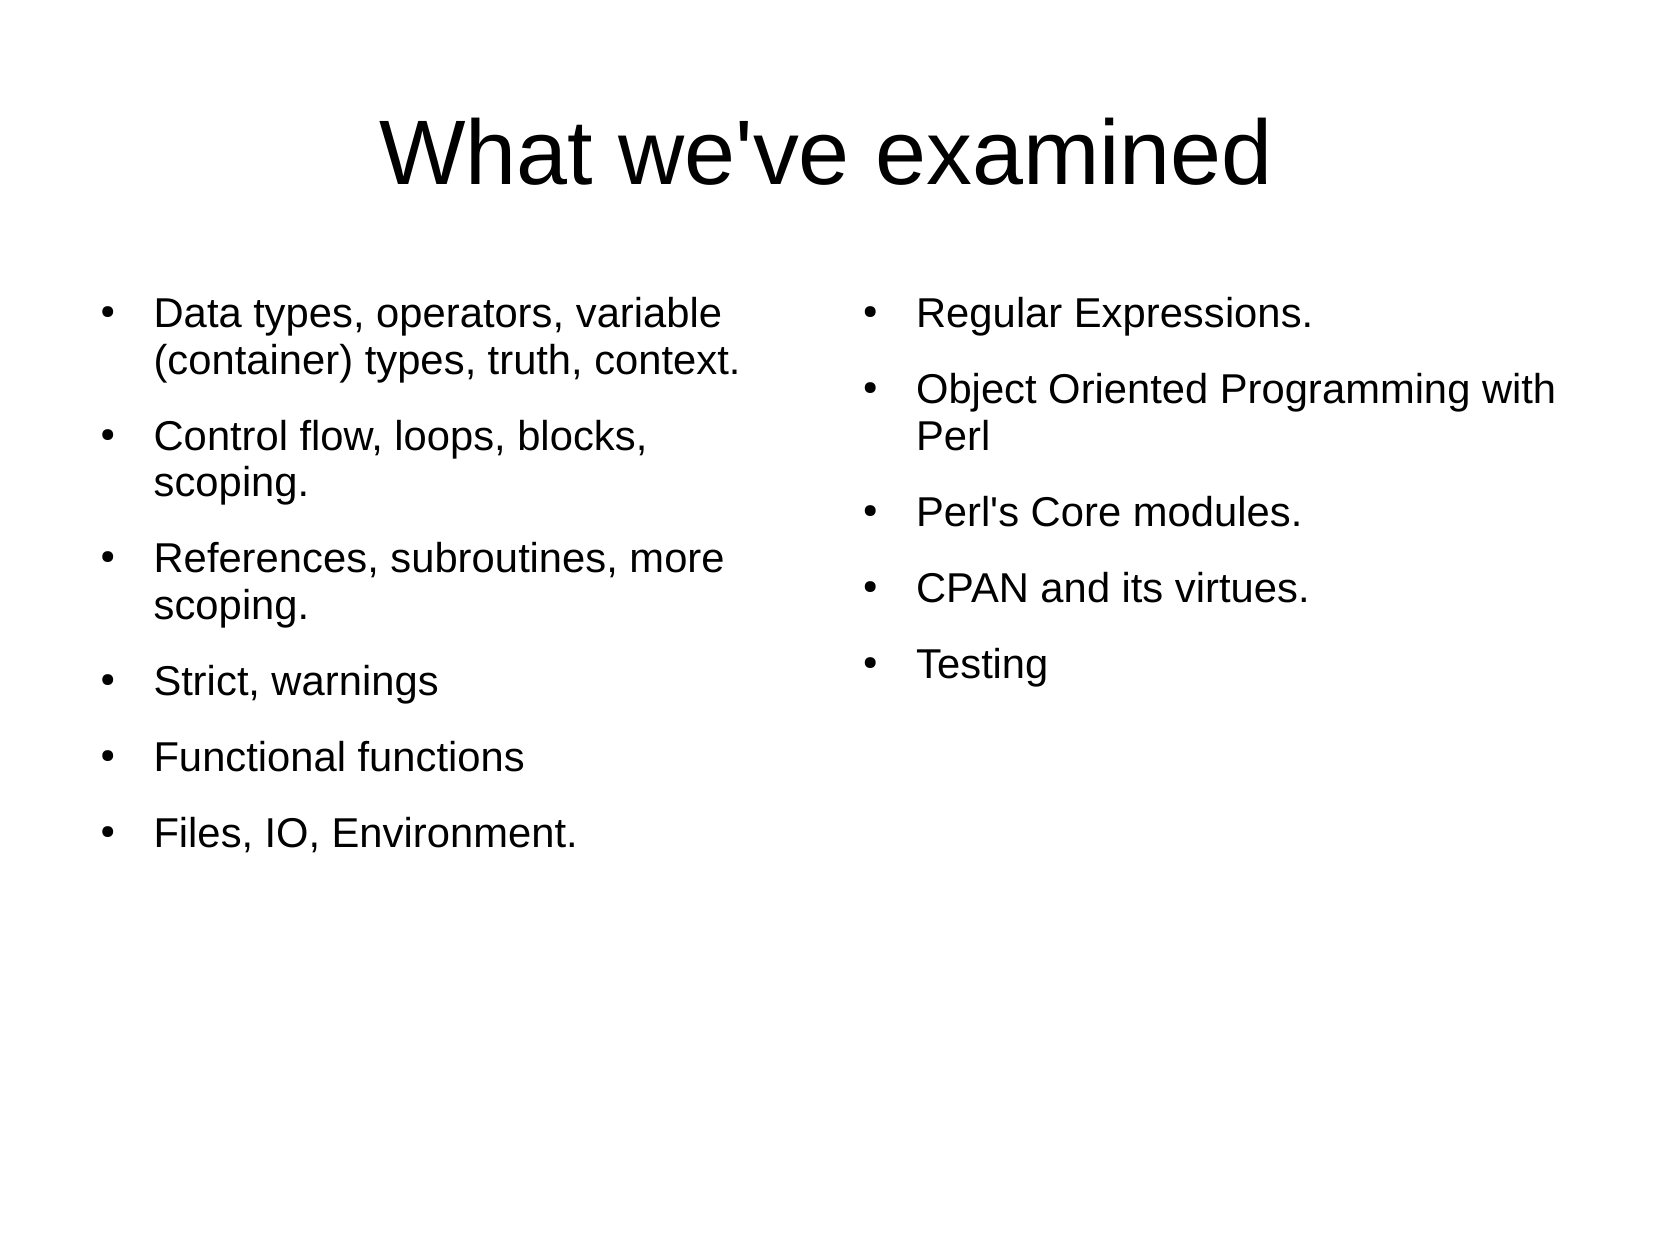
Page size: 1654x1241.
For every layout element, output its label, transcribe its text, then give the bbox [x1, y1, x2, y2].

list Regular Expressions. Object Oriented Programming with Perl Perl's Core modules. CPAN and its virtues. Testing [845, 290, 1572, 1010]
list Data types, operators, variable (container) types, truth, context. Control flow, loops, blocks, scoping. References, subroutines, more scoping. Strict, warnings Functional functions Files, IO, Environment. [82, 290, 809, 1010]
title What we've examined [82, 49, 1571, 257]
